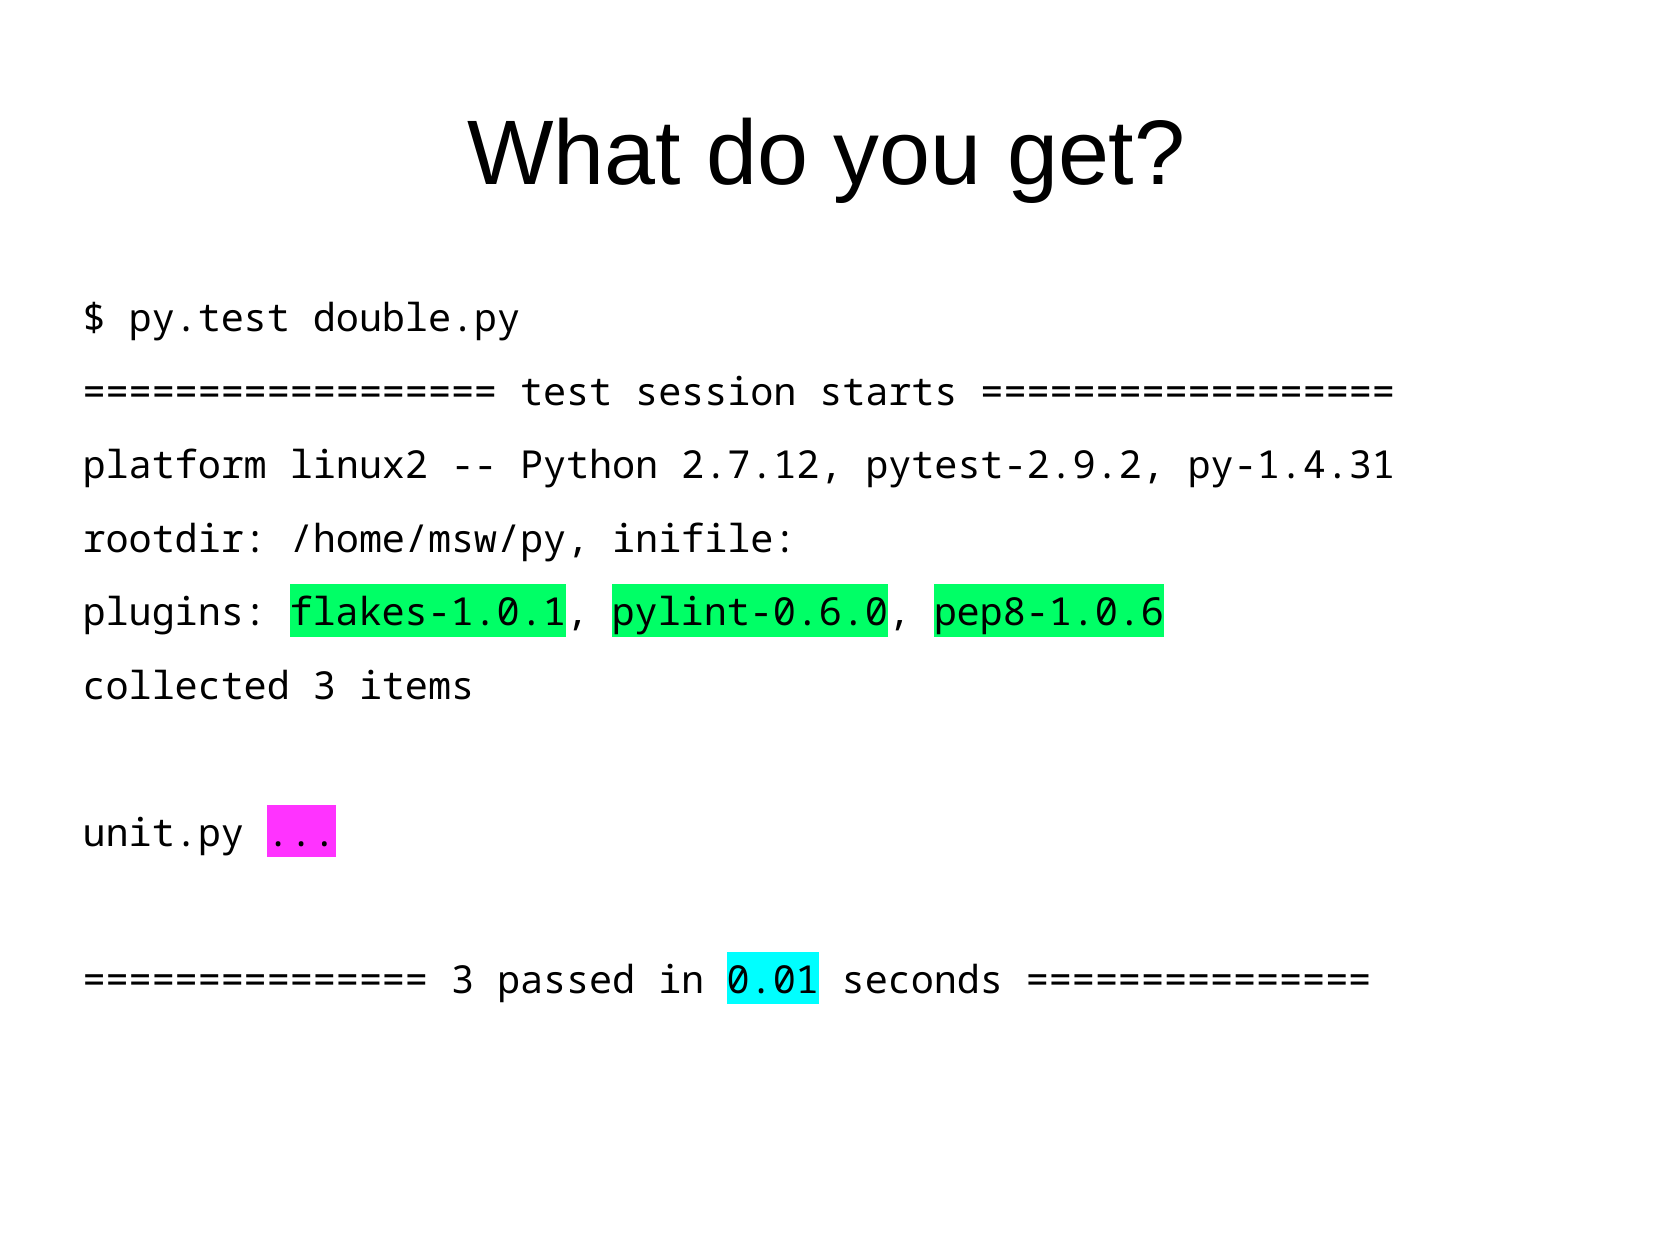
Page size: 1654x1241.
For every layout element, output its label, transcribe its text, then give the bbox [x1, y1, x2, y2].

title What do you get? [82, 49, 1571, 257]
list $ py.test double.py ================== test session starts ================== platform linux2 -- Python 2.7.12, pytest-2.9.2, py-1.4.31 rootdir: /home/msw/py, inifile: plugins: flakes-1.0.1, pylint-0.6.0, pep8-1.0.6 collected 3 items unit.py ... =============== 3 passed in 0.01 seconds =============== [82, 290, 1571, 1010]
